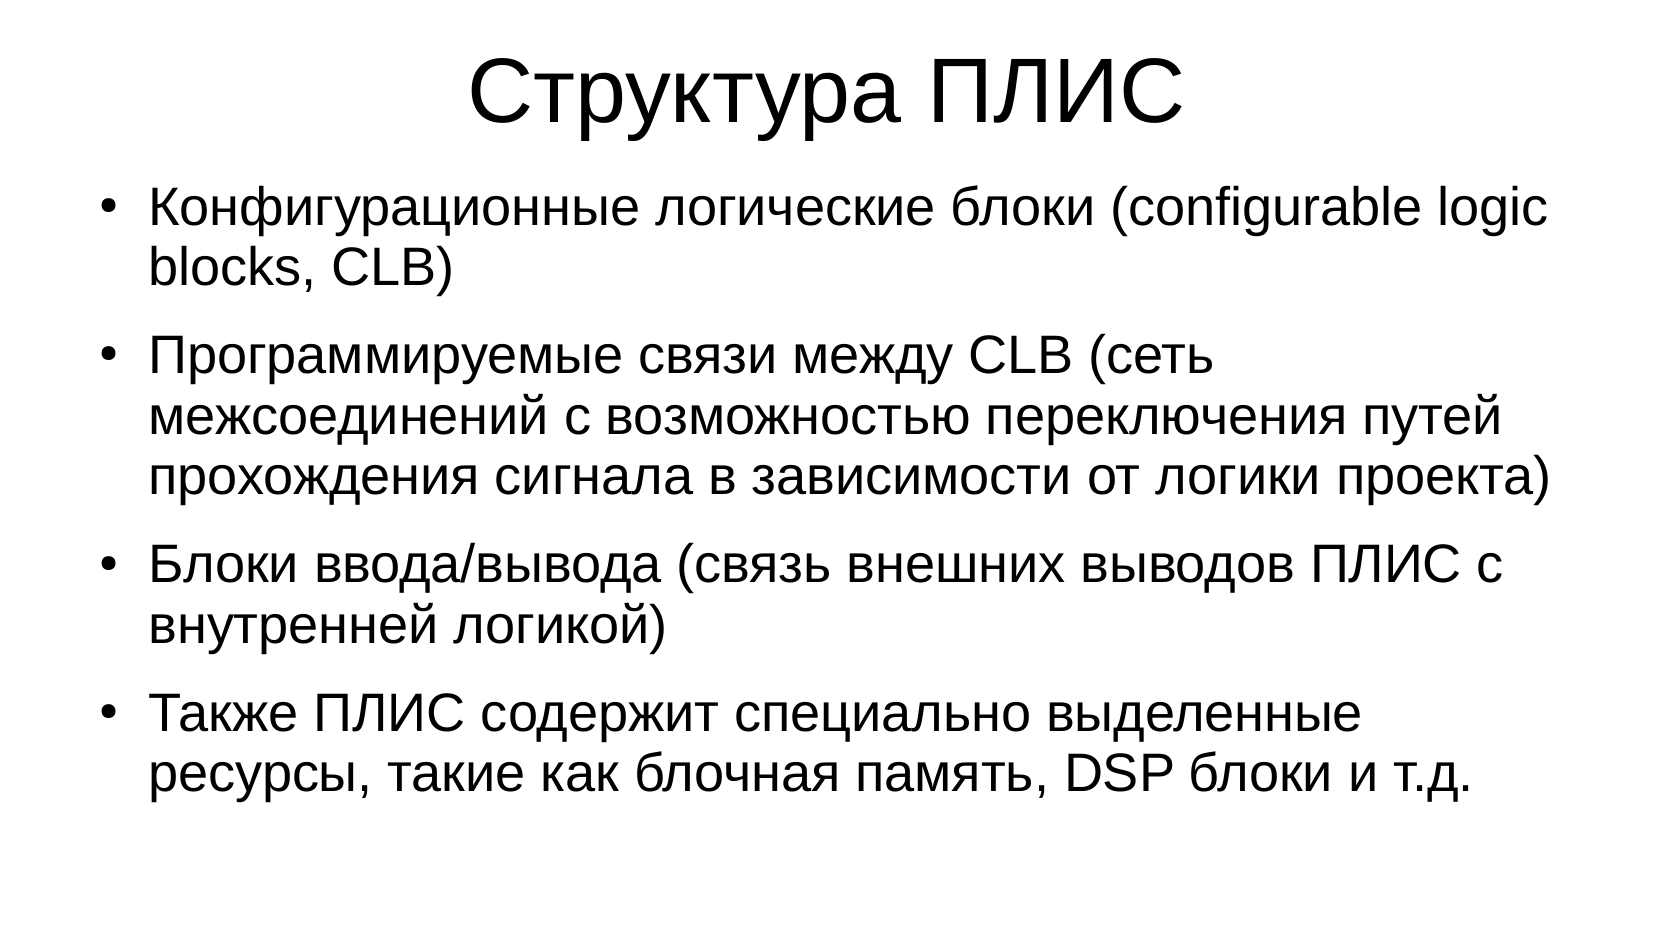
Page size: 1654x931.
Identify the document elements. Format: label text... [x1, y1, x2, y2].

list Конфигурационные логические блоки (configurable logic blocks, CLB) Программируемые связи между CLB (сеть межсоединений с возможностью переключения путей прохождения сигнала в зависимости от логики проекта) Блоки ввода/вывода (связь внешних выводов ПЛИС с внутренней логикой) Также ПЛИС содержит специально выделенные ресурсы, такие как блочная память, DSP блоки и т.д. [82, 176, 1571, 856]
title Структура ПЛИС [82, 13, 1571, 169]
